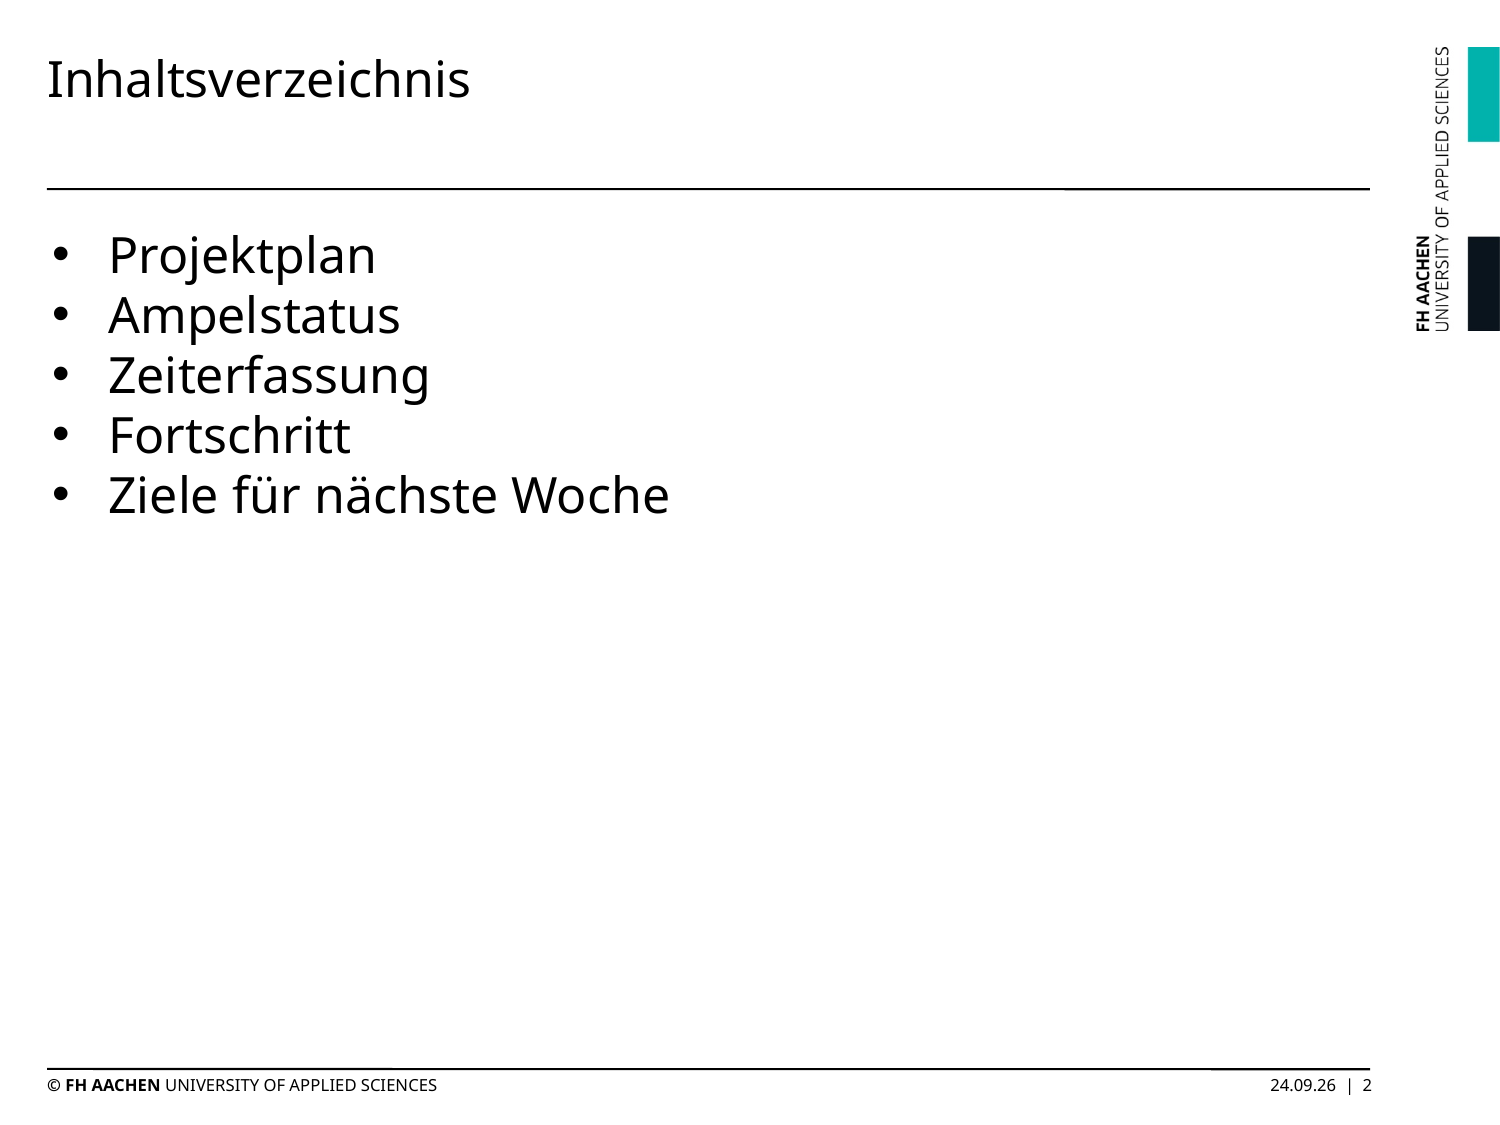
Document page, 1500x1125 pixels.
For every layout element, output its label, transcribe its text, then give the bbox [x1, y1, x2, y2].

title Inhaltsverzeichnis [47, 47, 1370, 166]
list Projektplan Ampelstatus Zeiterfassung Fortschritt Ziele für nächste Woche [52, 223, 1375, 1050]
picture [1404, 47, 1500, 331]
